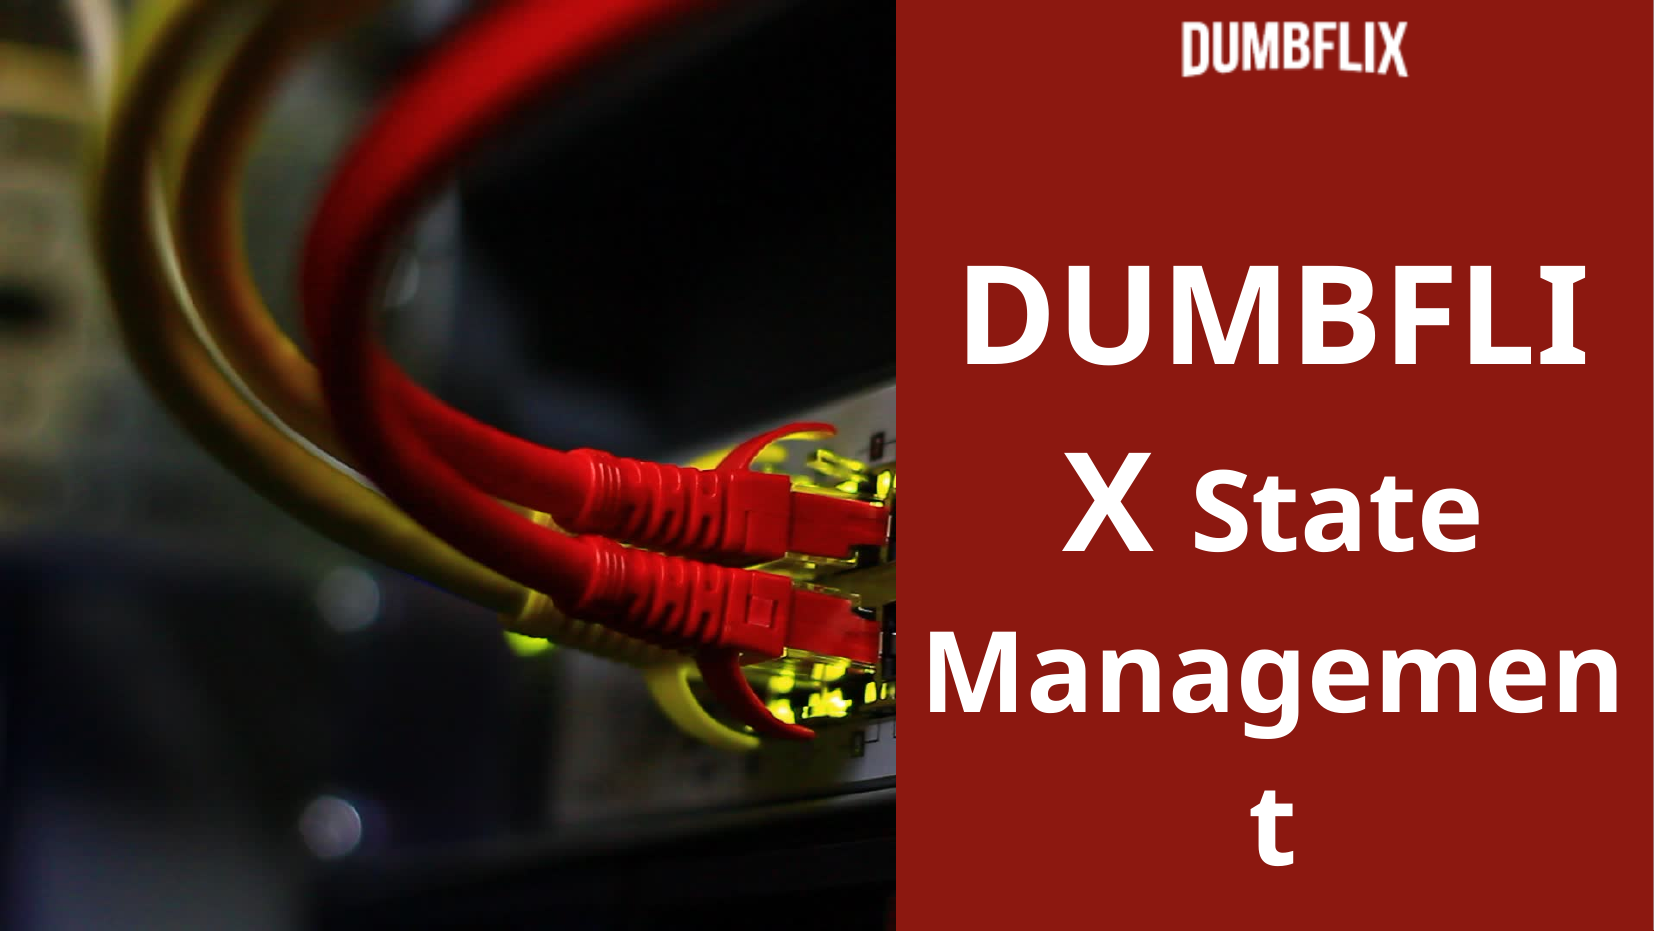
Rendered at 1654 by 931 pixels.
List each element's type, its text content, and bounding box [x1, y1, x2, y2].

text_box DUMBFLIX State Management [896, 210, 1651, 831]
text_box [896, 0, 1654, 931]
picture [0, 0, 896, 931]
picture [1176, 15, 1416, 90]
